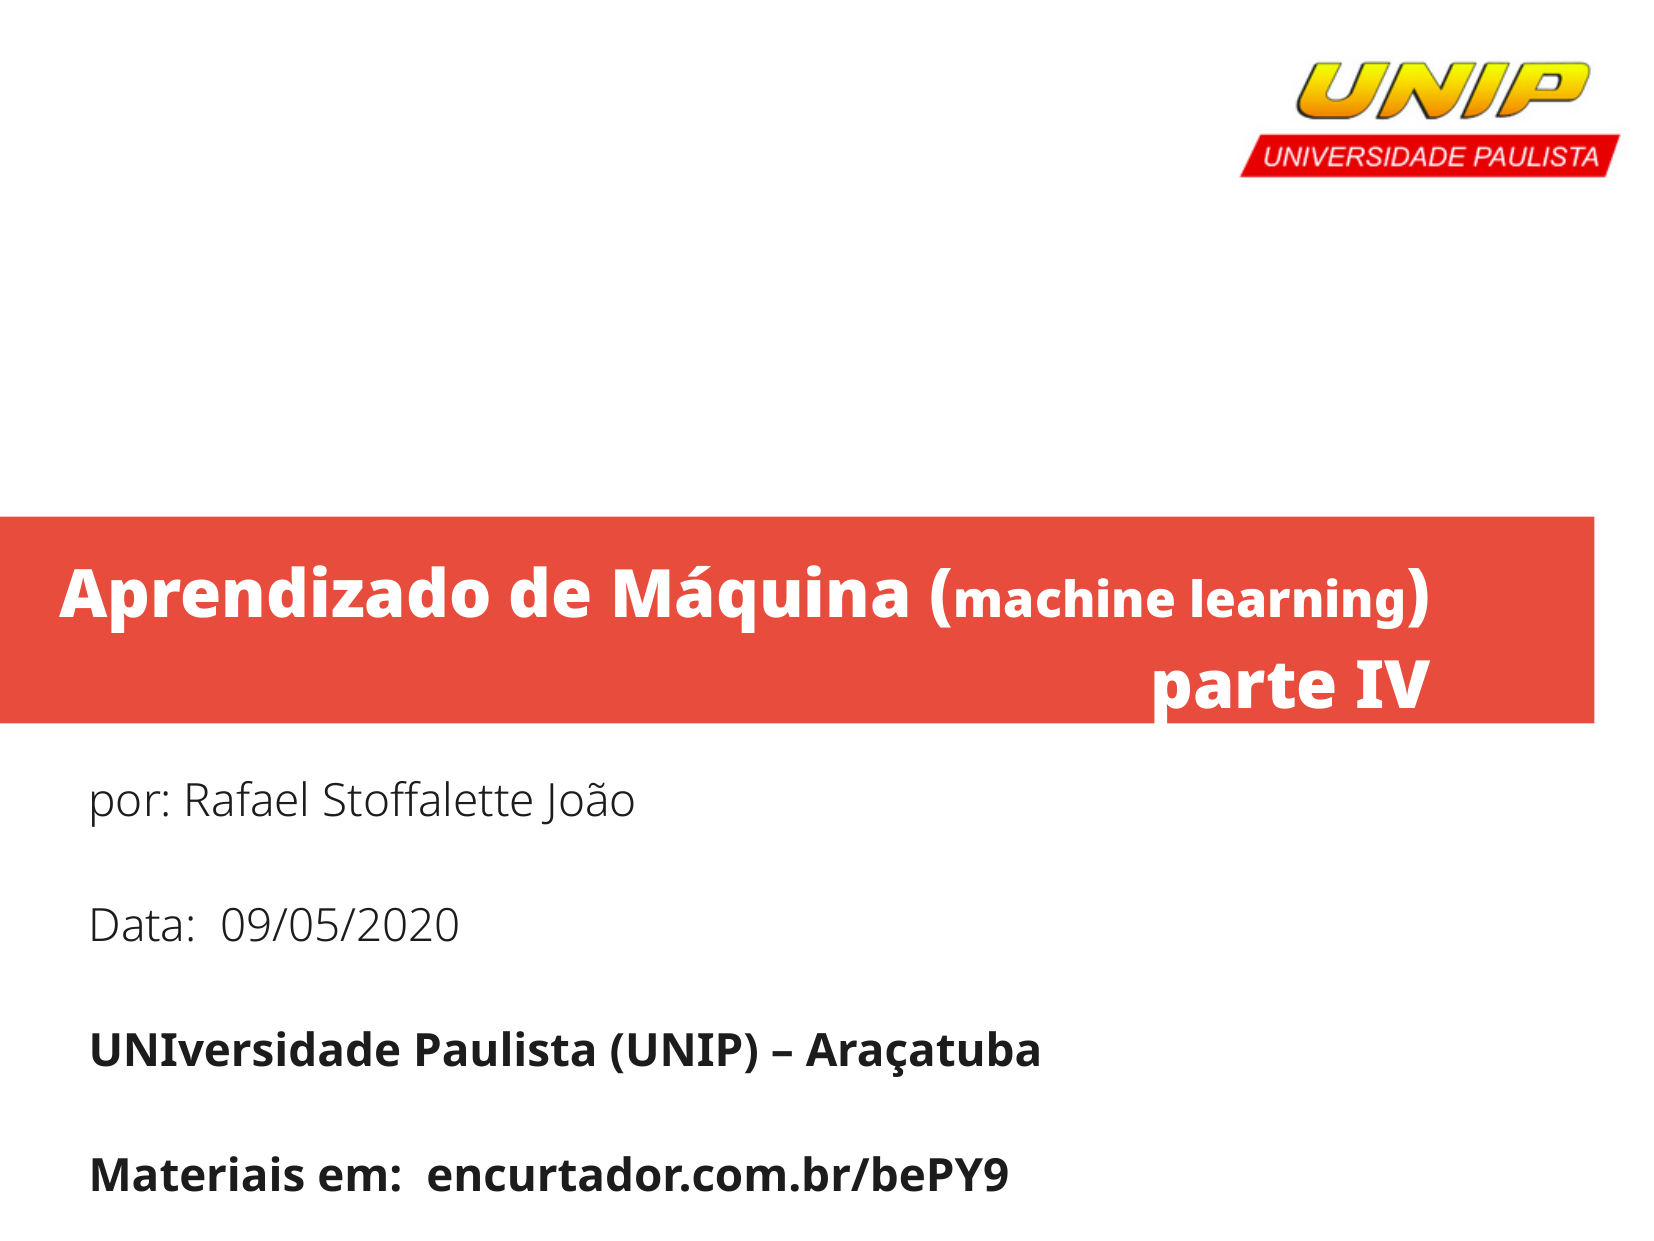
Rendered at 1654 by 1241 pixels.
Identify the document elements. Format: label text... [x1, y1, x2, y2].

picture [1238, 19, 1635, 209]
title Aprendizado de Máquina (machine learning) parte IV [59, 546, 1595, 694]
subtitle por: Rafael Stoffalette João Data: 09/05/2020 UNIversidade Paulista (UNIP) – Araçatuba Materiais em: encurtador.com.br/bePY9 [88, 767, 1595, 1182]
